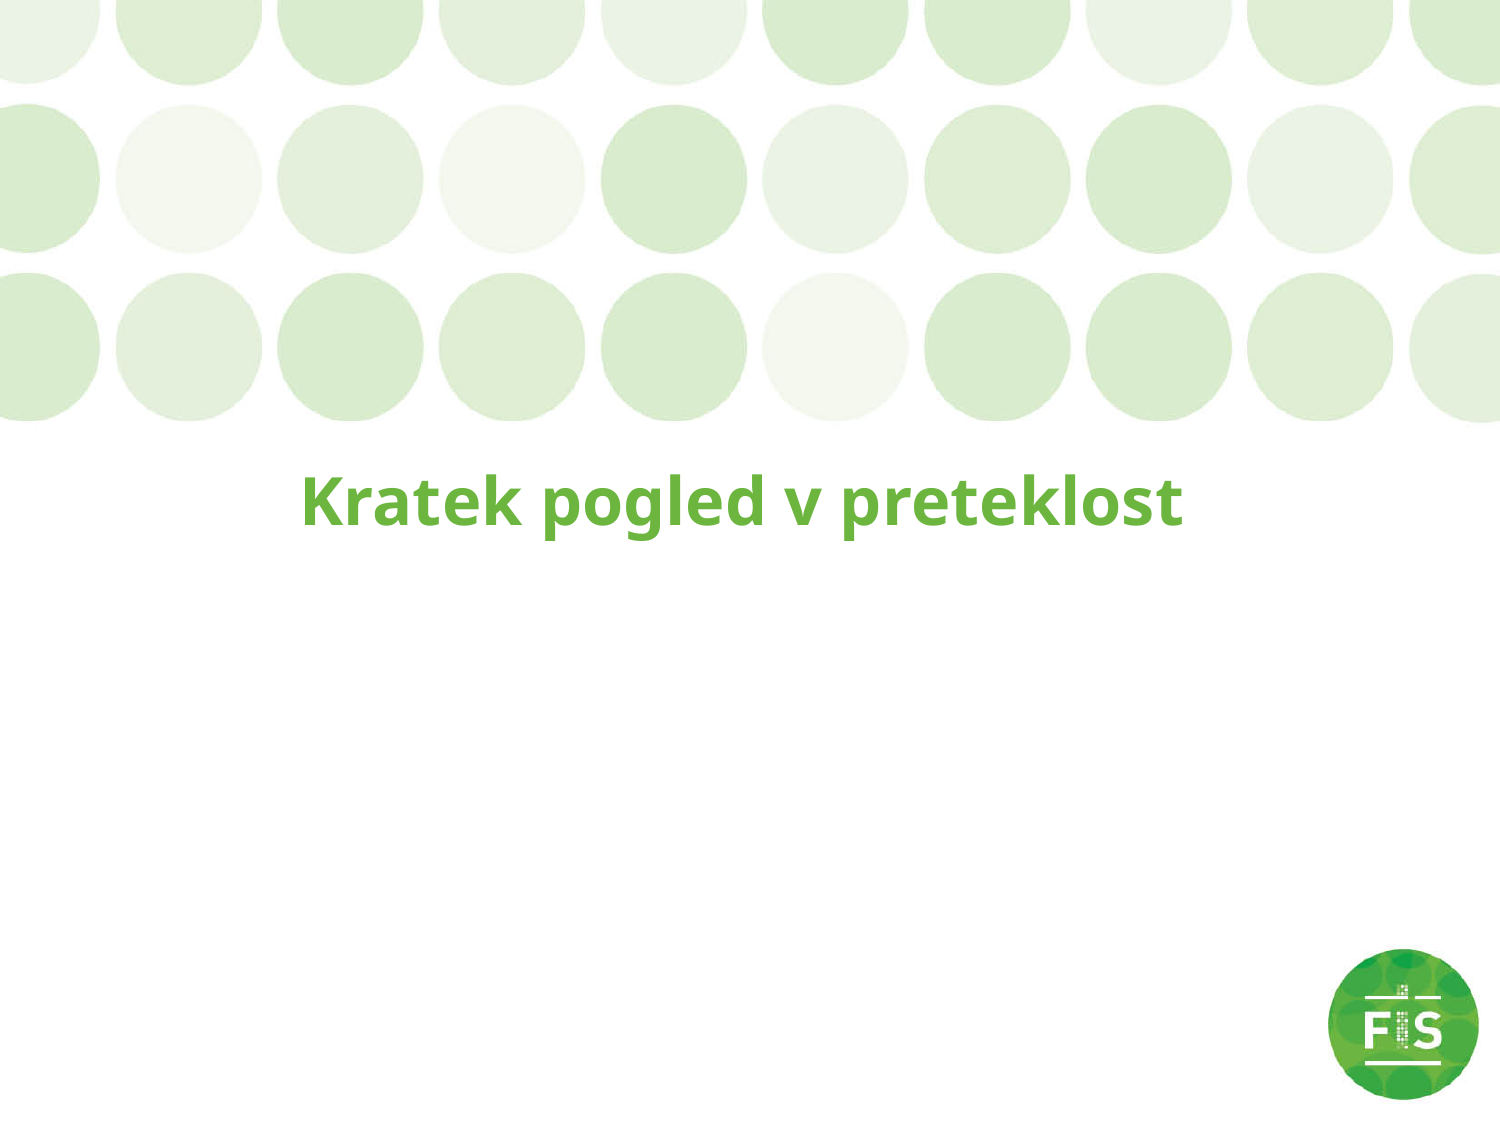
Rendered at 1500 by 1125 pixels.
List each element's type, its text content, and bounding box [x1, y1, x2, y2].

title Kratek pogled v preteklost [67, 460, 1418, 756]
picture [0, 0, 1500, 1125]
